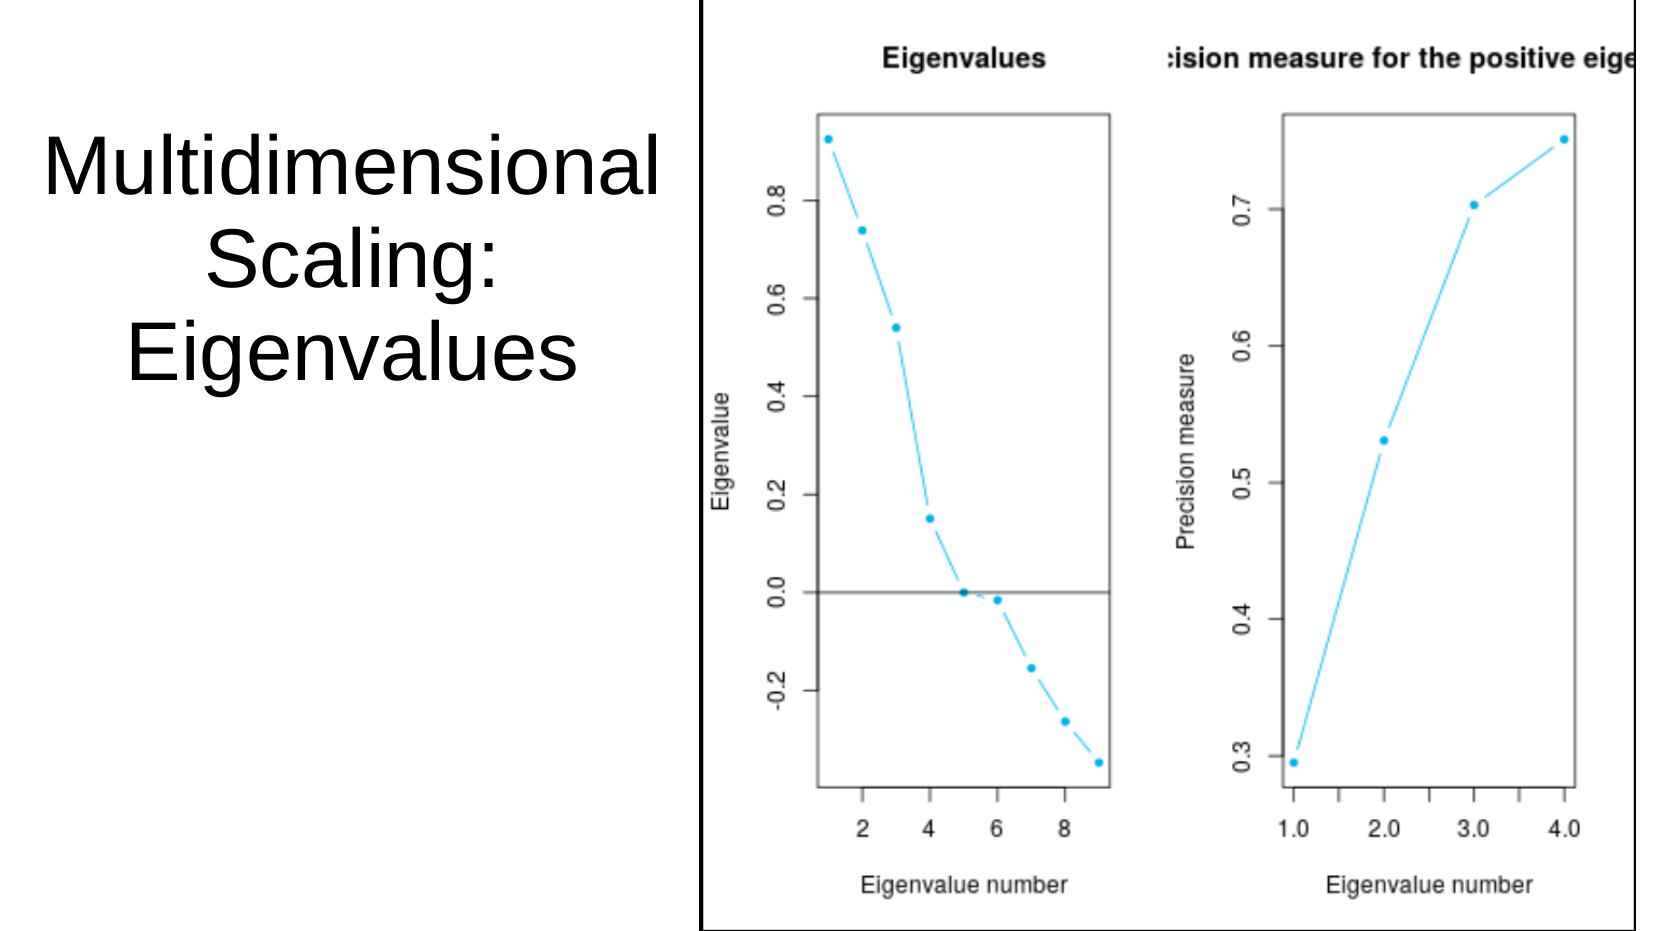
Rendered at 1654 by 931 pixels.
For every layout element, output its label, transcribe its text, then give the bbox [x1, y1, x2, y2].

picture [699, 0, 1636, 931]
title Multidimensional Scaling: Eigenvalues [15, 0, 691, 631]
